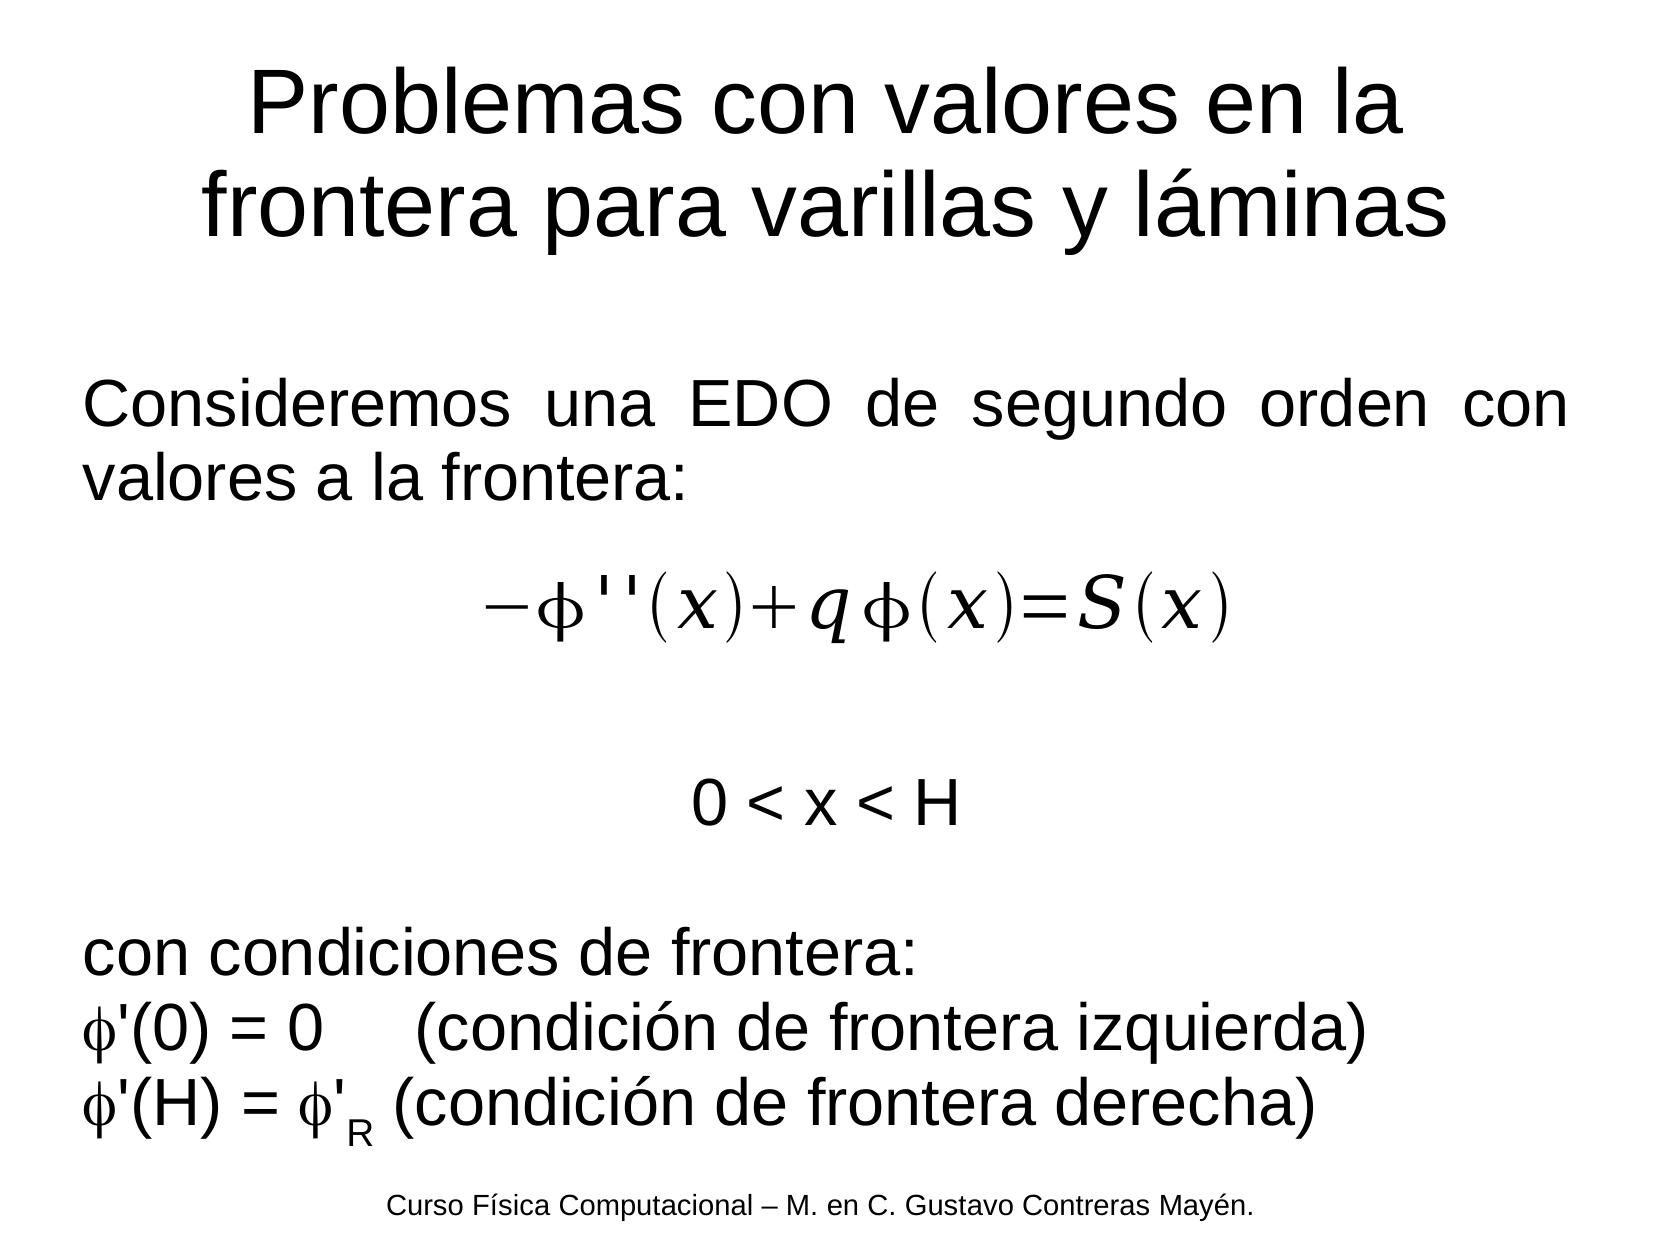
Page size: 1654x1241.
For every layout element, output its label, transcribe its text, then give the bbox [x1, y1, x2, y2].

text_box 0 < x < H con condiciones de frontera: f'(0) = 0 (condición de frontera izquierda) f'(H) = f'R (condición de frontera derecha) [82, 758, 1571, 1162]
title Problemas con valores en la frontera para varillas y láminas [82, 49, 1571, 257]
subtitle Consideremos una EDO de segundo orden con valores a la frontera: [82, 290, 1571, 591]
chart [472, 561, 1238, 647]
